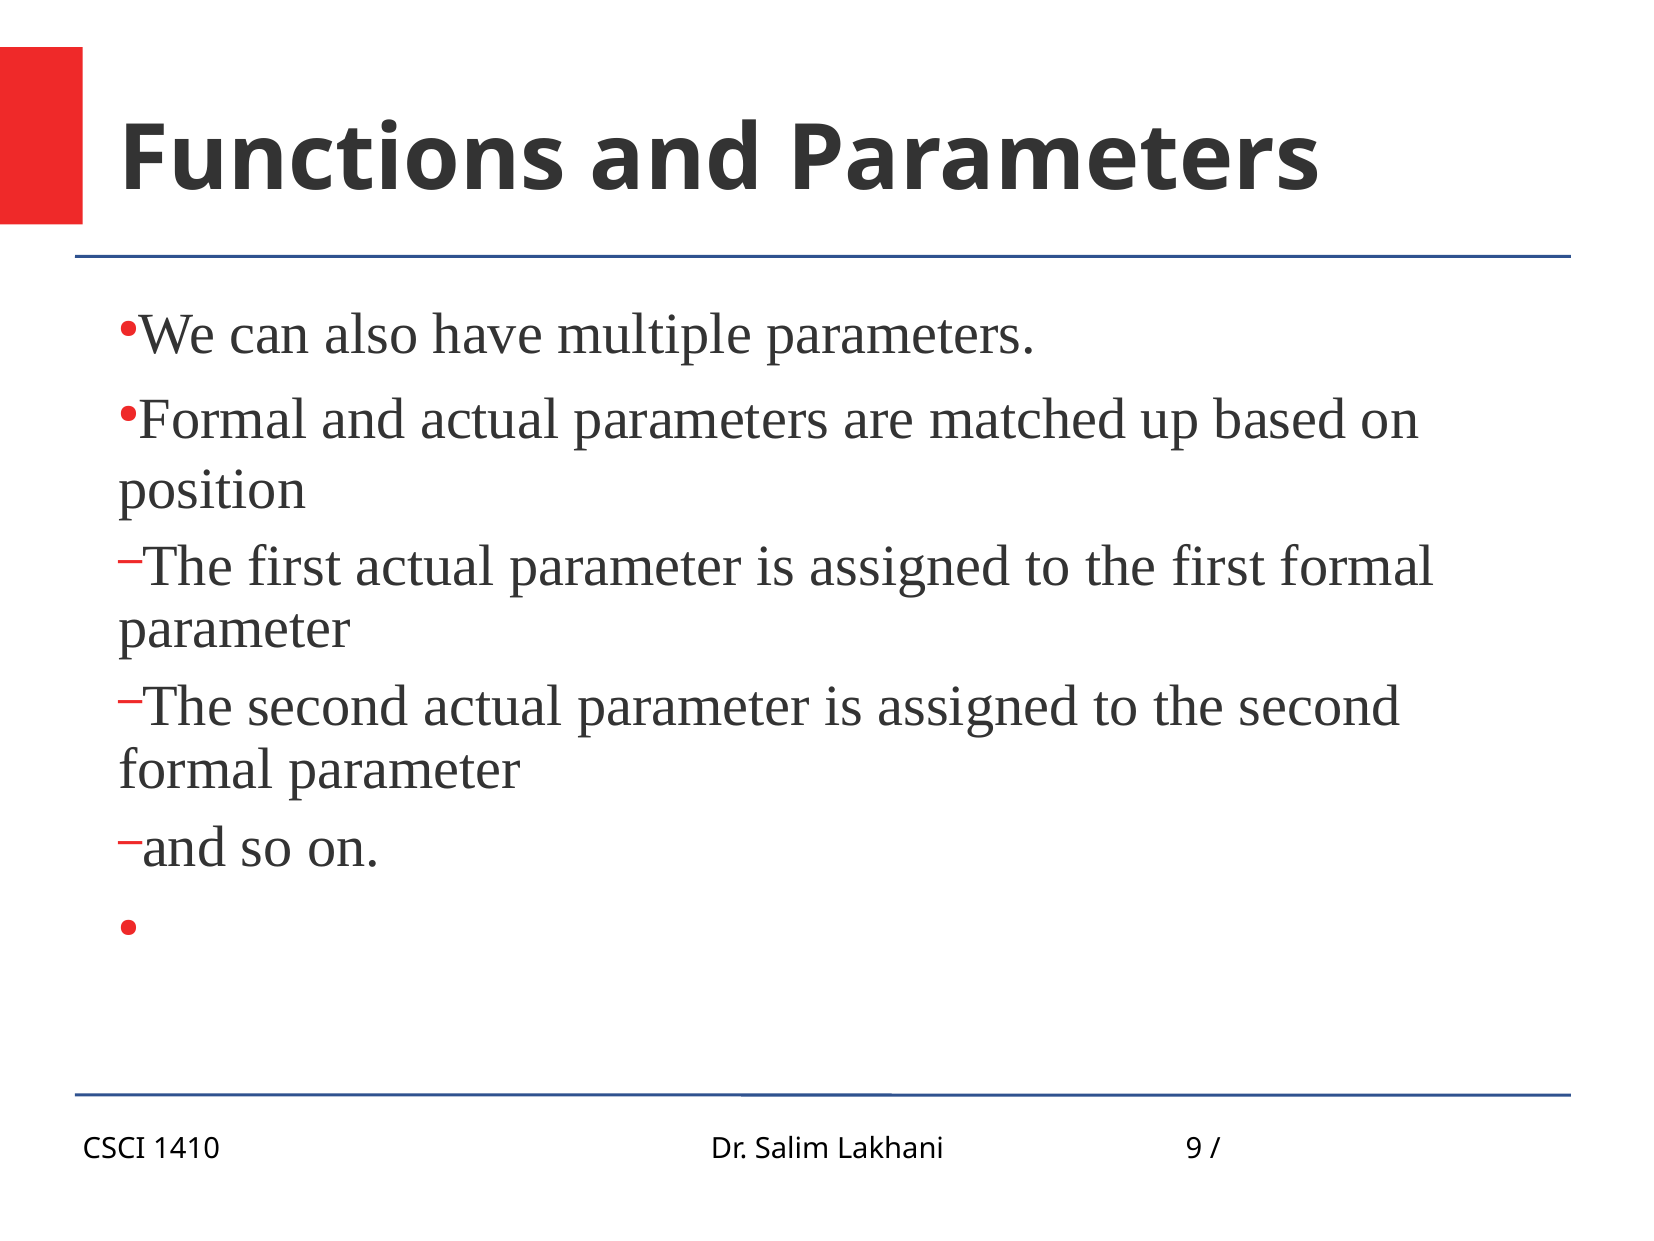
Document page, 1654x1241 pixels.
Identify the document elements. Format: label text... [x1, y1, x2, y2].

text_box CSCI 1410 [82, 1129, 468, 1216]
text_box Dr. Salim Lakhani [565, 1129, 1090, 1216]
list We can also have multiple parameters. Formal and actual parameters are matched up based on position The first actual parameter is assigned to the first formal parameter The second actual parameter is assigned to the second formal parameter and so on. [118, 295, 1536, 1080]
title Functions and Parameters [118, 49, 1571, 257]
text_box / [1185, 1129, 1571, 1216]
